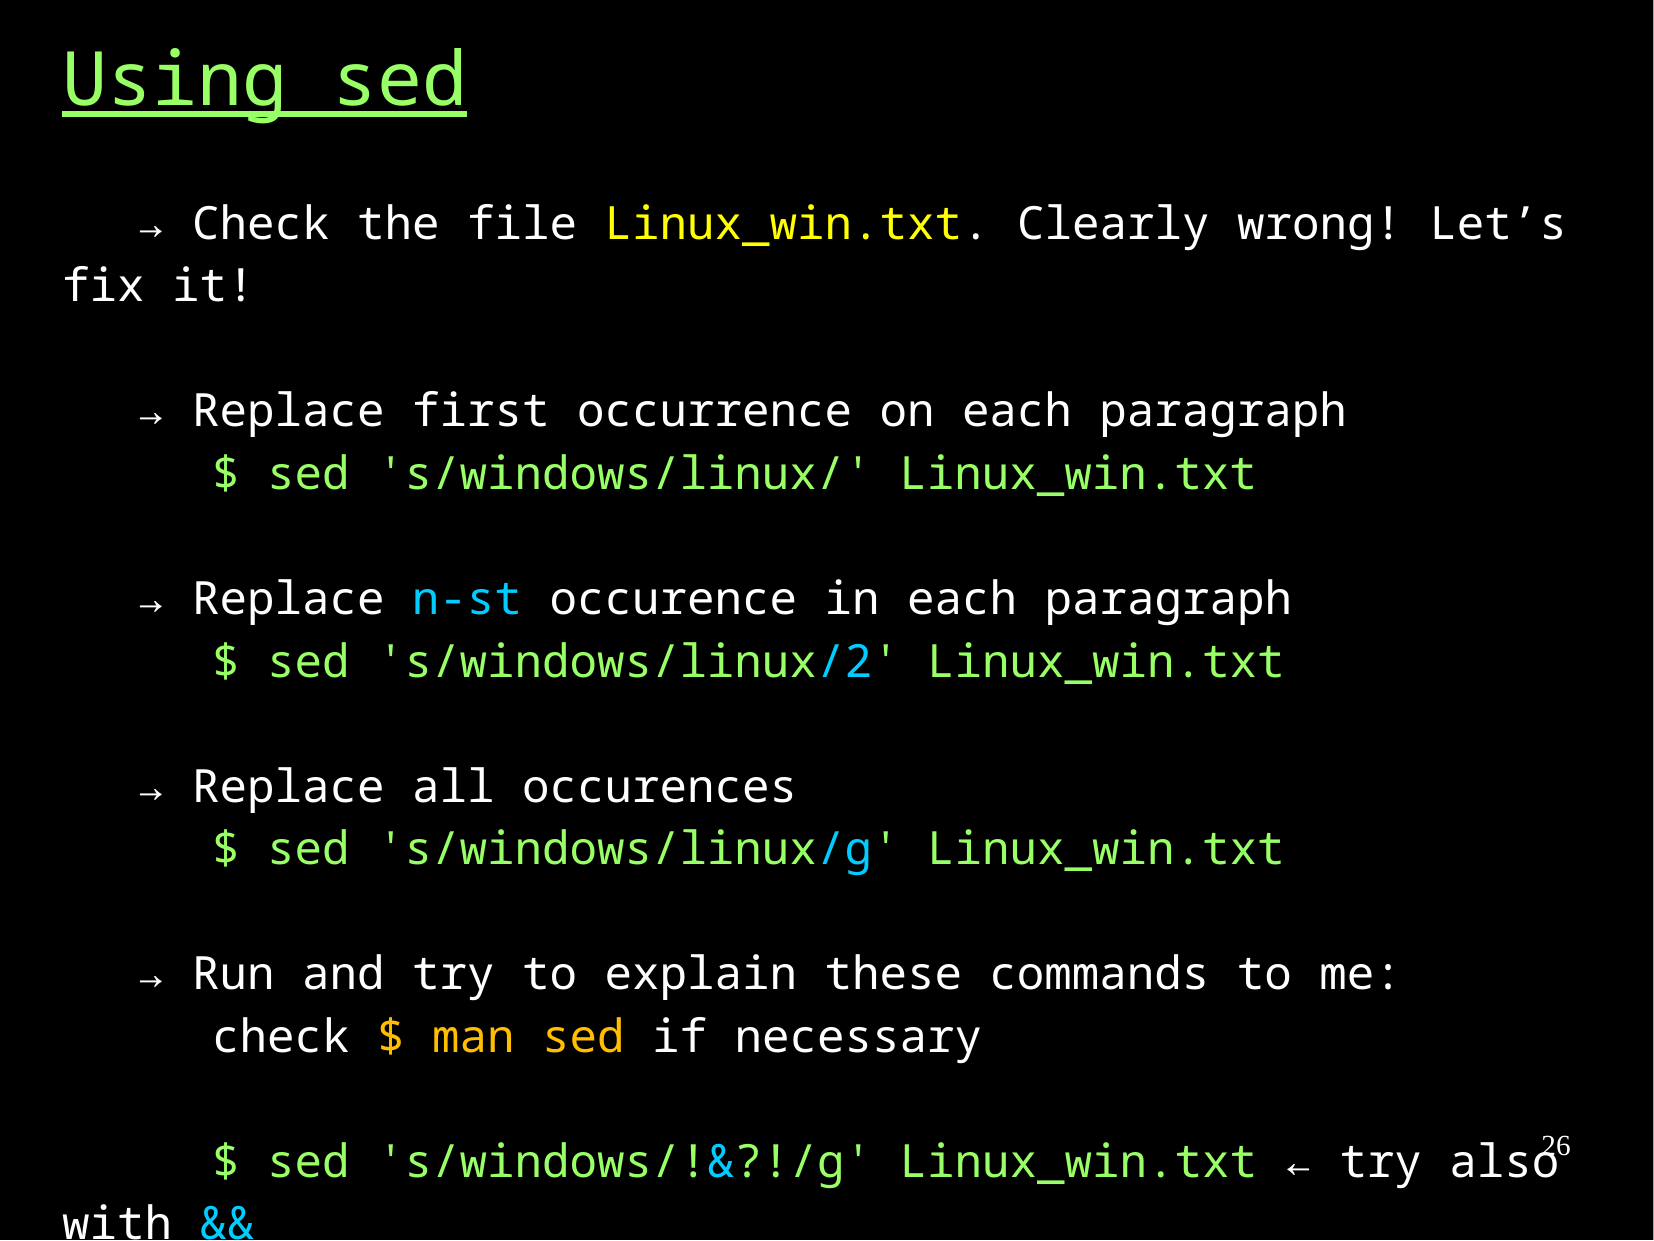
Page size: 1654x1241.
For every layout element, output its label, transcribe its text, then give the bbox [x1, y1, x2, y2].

text_box Using sed → Check the file Linux_win.txt. Clearly wrong! Let’s fix it! → Replace first occurrence on each paragraph $ sed 's/windows/linux/' Linux_win.txt → Replace n-st occurence in each paragraph $ sed 's/windows/linux/2' Linux_win.txt → Replace all occurences $ sed 's/windows/linux/g' Linux_win.txt → Run and try to explain these commands to me: check $ man sed if necessary $ sed 's/windows/!&?!/g' Linux_win.txt ← try also with && $ sed -i 's/windows/{aux}/g; s/linux/windows/g; s/{aux}/linux/g' Linux_win.txt → great! now it looks good!! [47, 18, 1607, 1211]
